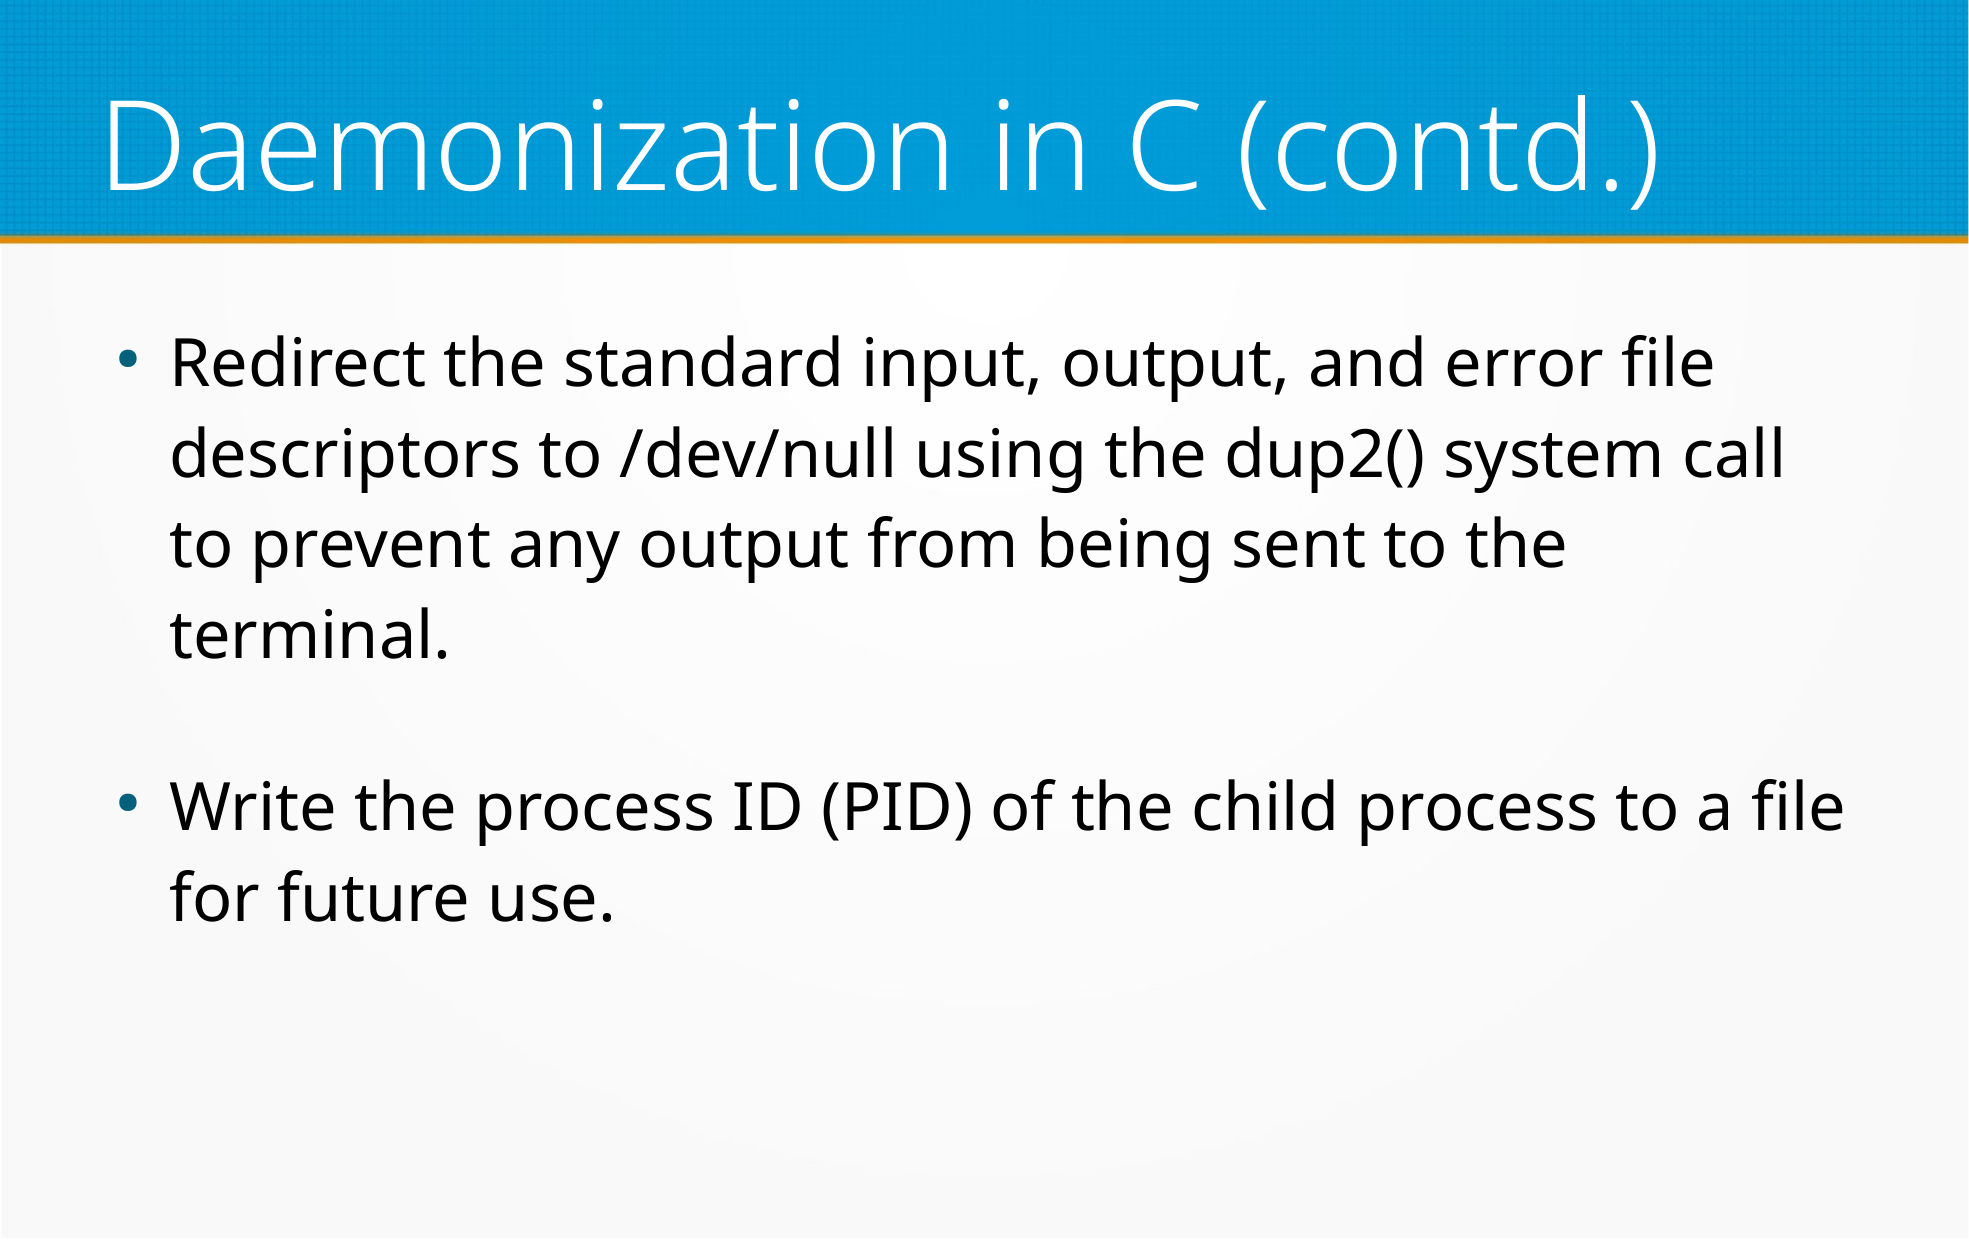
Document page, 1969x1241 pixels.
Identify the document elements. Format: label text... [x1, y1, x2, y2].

title Daemonization in C (contd.) [98, 19, 1870, 227]
picture [0, 233, 1969, 1241]
list Redirect the standard input, output, and error file descriptors to /dev/null using the dup2() system call to prevent any output from being sent to the terminal. Write the process ID (PID) of the child process to a file for future use. [98, 315, 1861, 1081]
